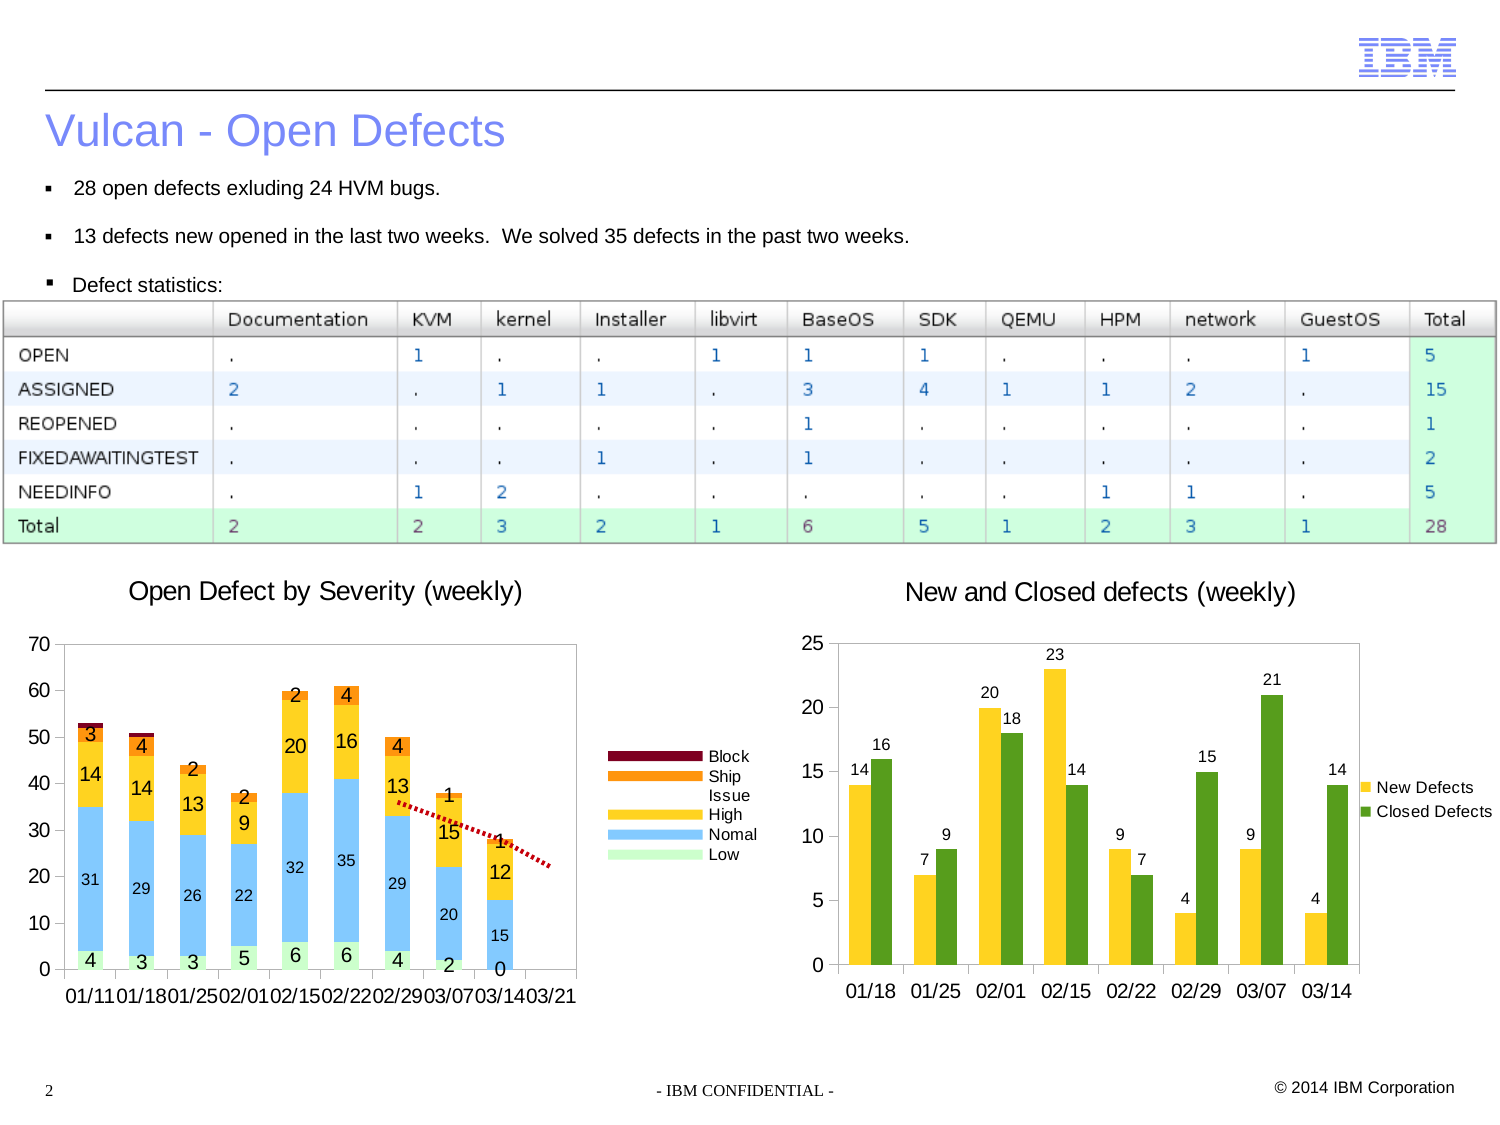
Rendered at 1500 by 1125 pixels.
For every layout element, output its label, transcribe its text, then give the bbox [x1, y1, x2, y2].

chart [0, 560, 1500, 1036]
list 28 open defects exluding 24 HVM bugs. 13 defects new opened in the last two weeks. We solved 35 defects in the past two weeks. Defect statistics: [30, 169, 1430, 299]
picture [1359, 37, 1456, 77]
picture [0, 299, 1500, 547]
title Vulcan - Open Defects [30, 97, 1456, 203]
